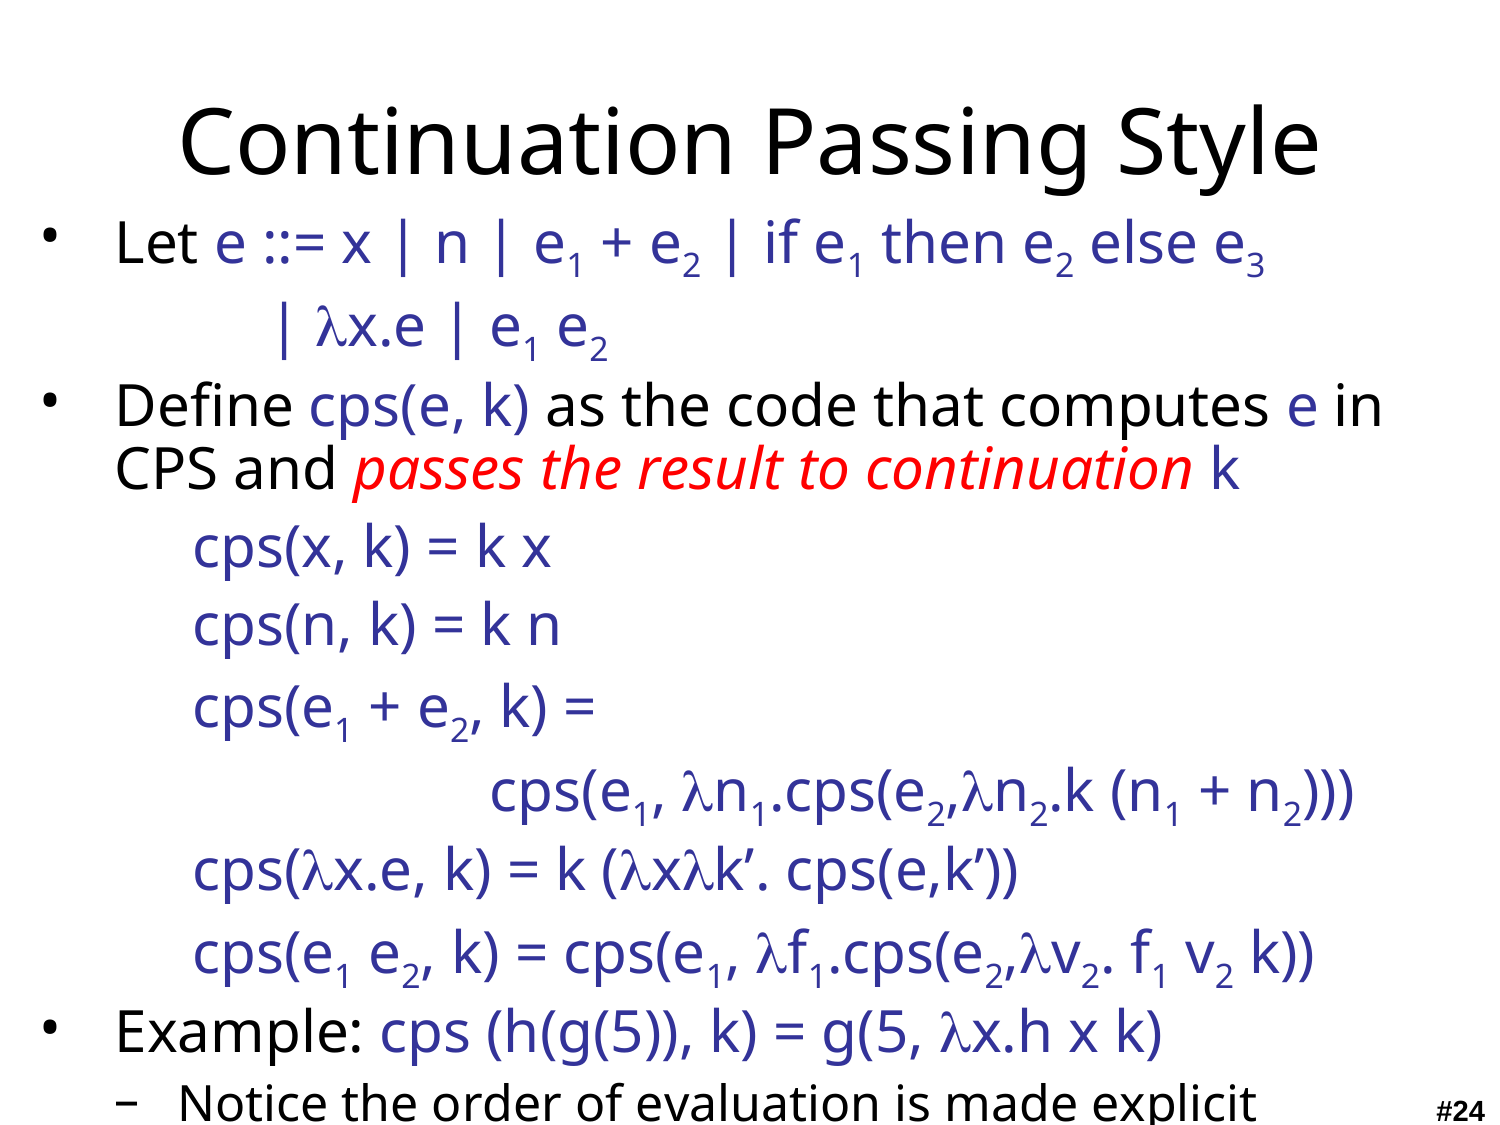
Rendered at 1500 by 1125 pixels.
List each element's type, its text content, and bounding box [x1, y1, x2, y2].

title Continuation Passing Style [24, 45, 1476, 199]
list Let e ::= x | n | e1 + e2 | if e1 then e2 else e3 | x.e | e1 e2 Define cps(e, k) as the code that computes e in CPS and passes the result to continuation k cps(x, k) = k x cps(n, k) = k n cps(e1 + e2, k) = cps(e1, n1.cps(e2,n2.k (n1 + n2))) cps(x.e, k) = k (xk’. cps(e,k’)) cps(e1 e2, k) = cps(e1, f1.cps(e2,v2. f1 v2 k)) Example: cps (h(g(5)), k) = g(5, x.h x k) Notice the order of evaluation is made explicit [24, 199, 1476, 1068]
